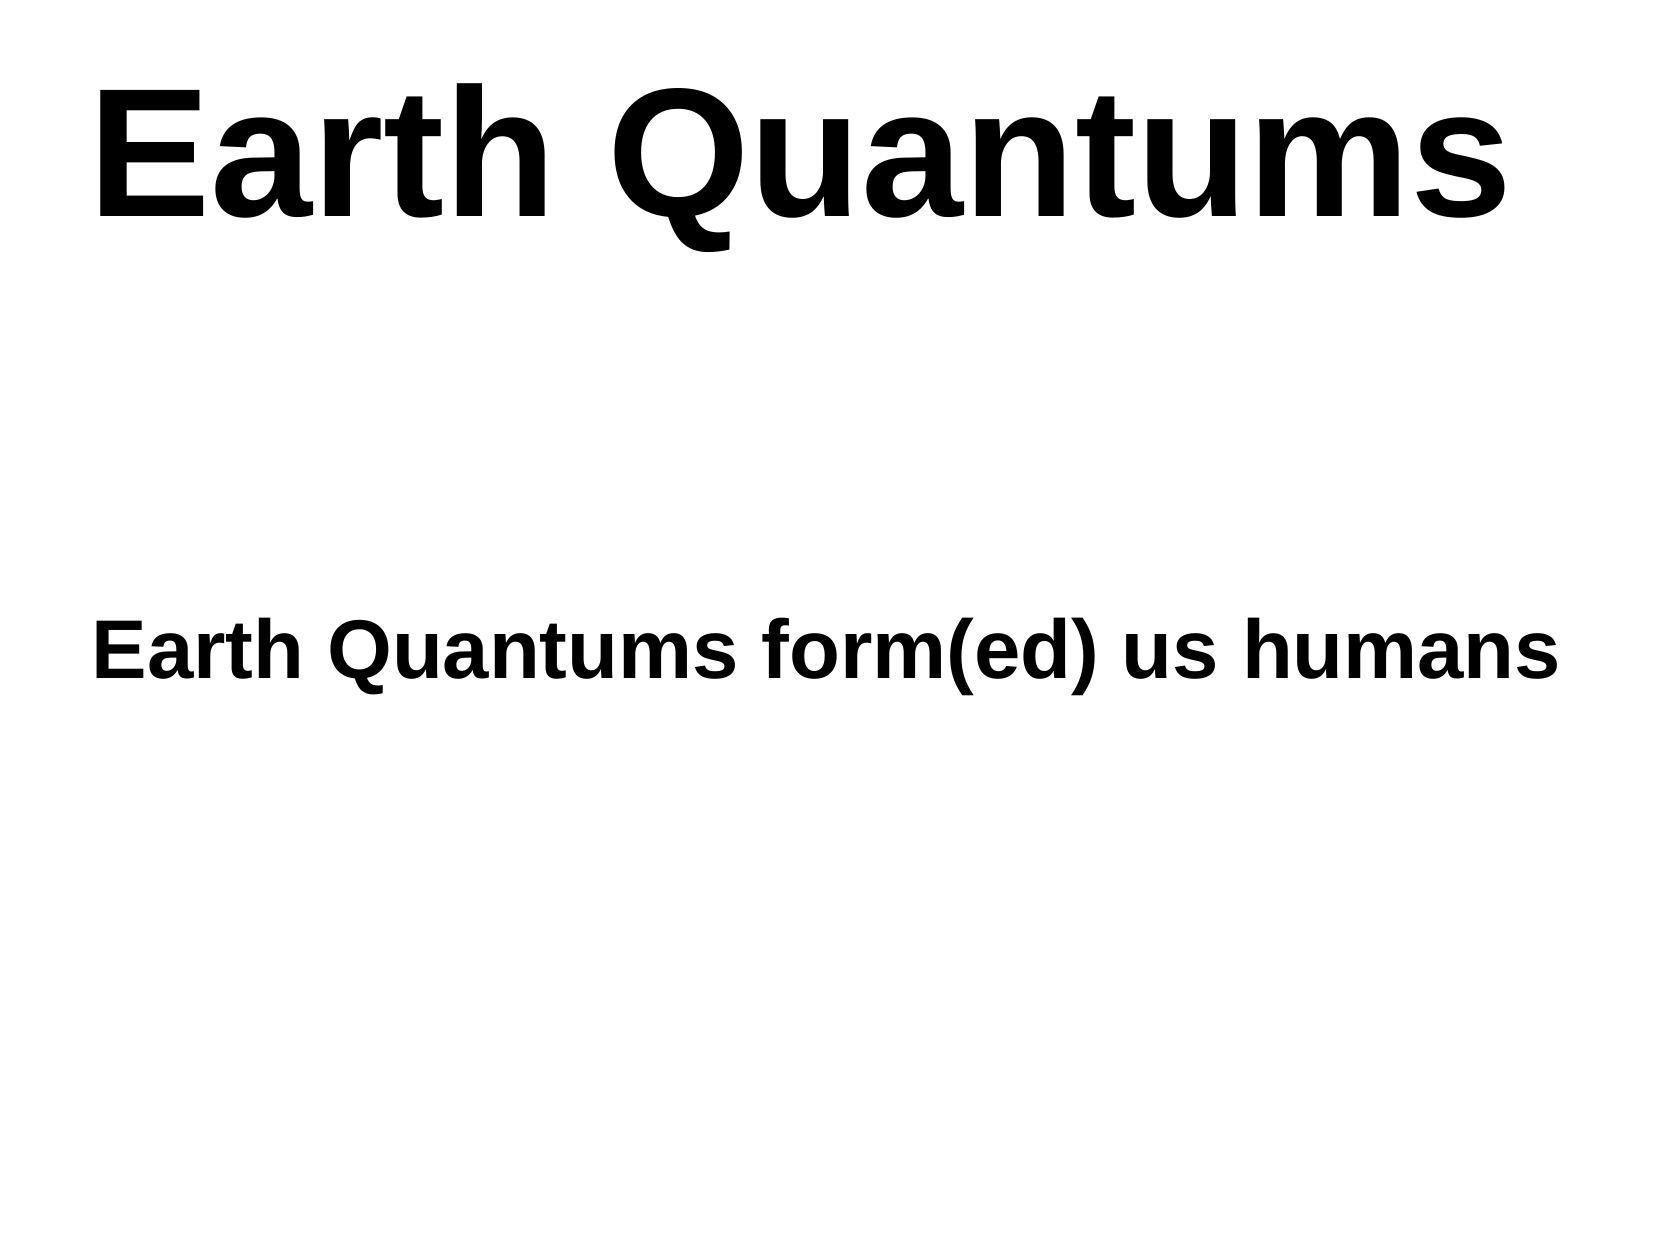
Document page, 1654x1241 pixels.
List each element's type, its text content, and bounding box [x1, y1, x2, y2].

title Earth Quantums [82, 49, 1571, 257]
subtitle Earth Quantums form(ed) us humans [82, 290, 1571, 1010]
